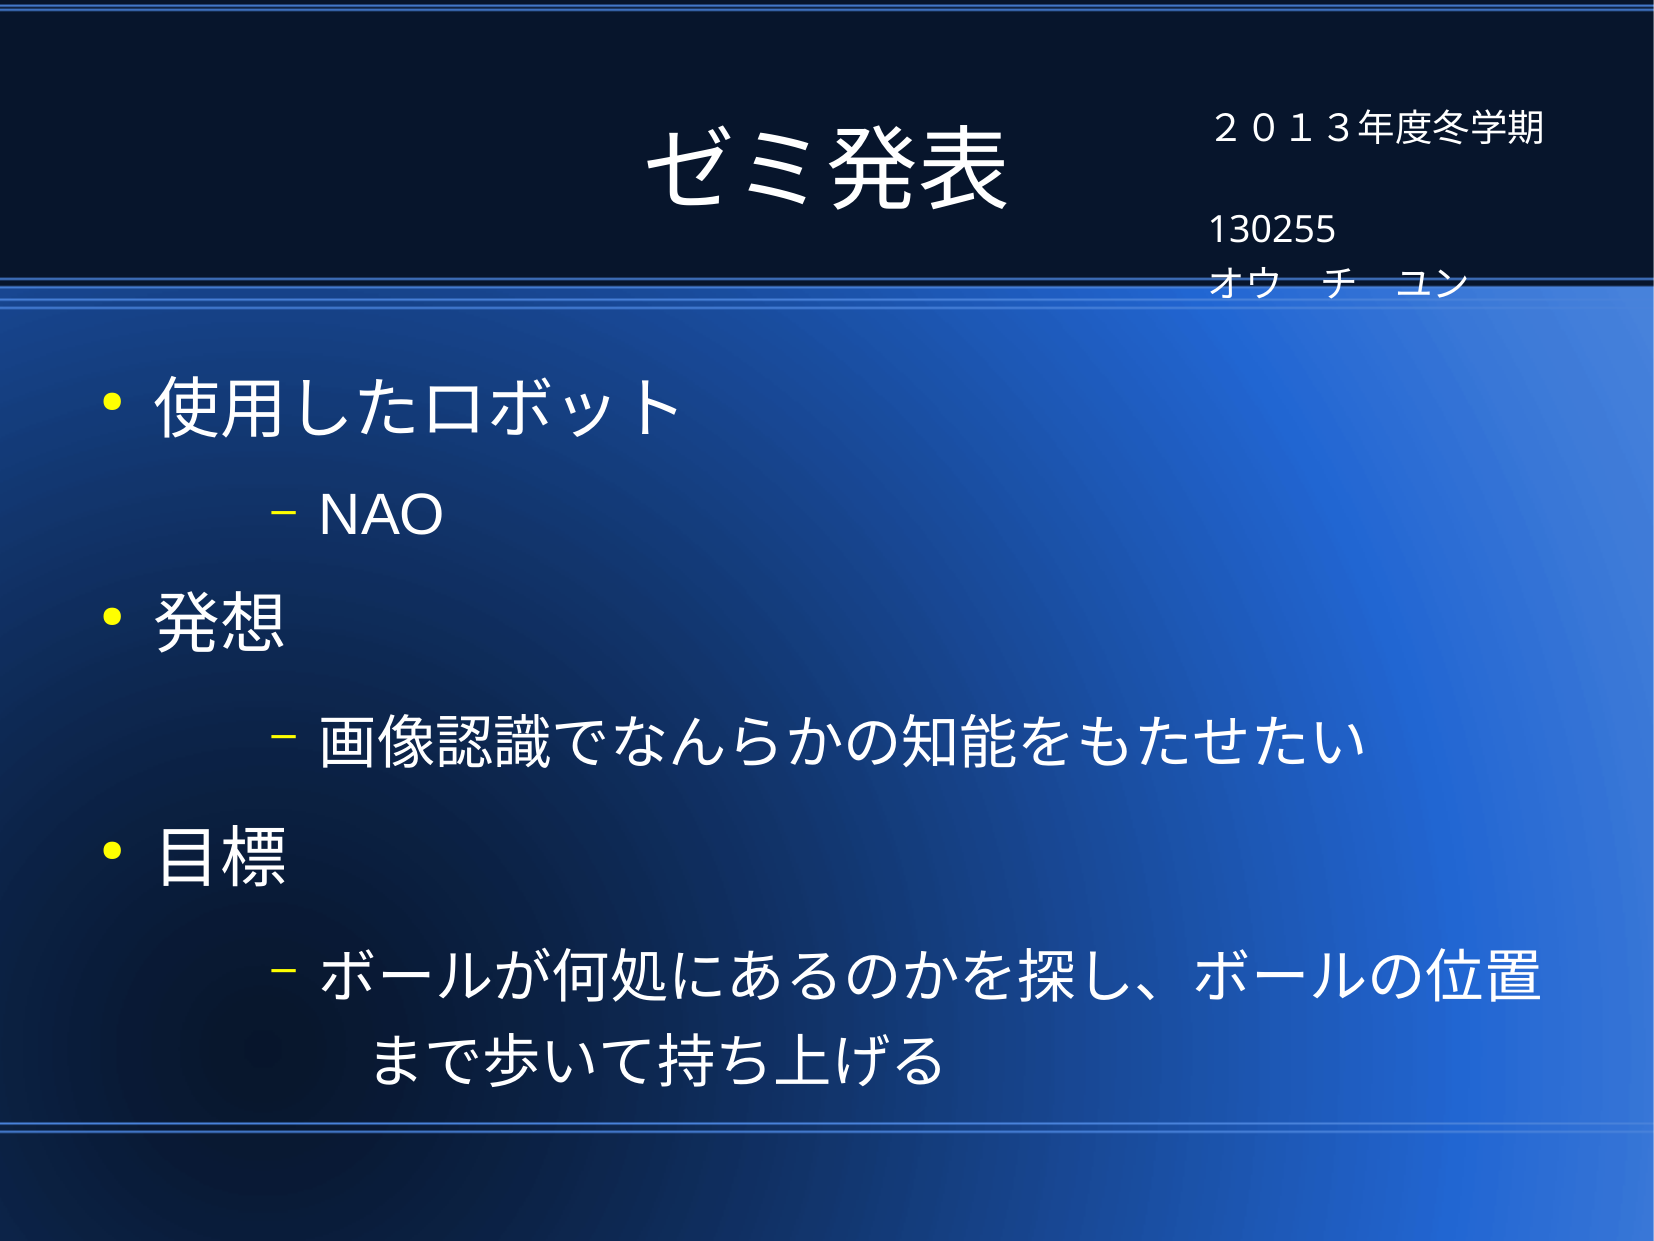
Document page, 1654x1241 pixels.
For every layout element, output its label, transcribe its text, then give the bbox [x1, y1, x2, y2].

picture [0, 0, 1654, 1241]
title ゼミ発表 [82, 59, 1571, 267]
list 使用したロボット NAO 発想 画像認識でなんらかの知能をもたせたい 目標 ボールが何処にあるのかを探し、ボールの位置まで歩いて持ち上げる [82, 355, 1571, 1075]
text_box ２０１３年度冬学期 130255 オウ チ ユン [1192, 90, 1595, 296]
